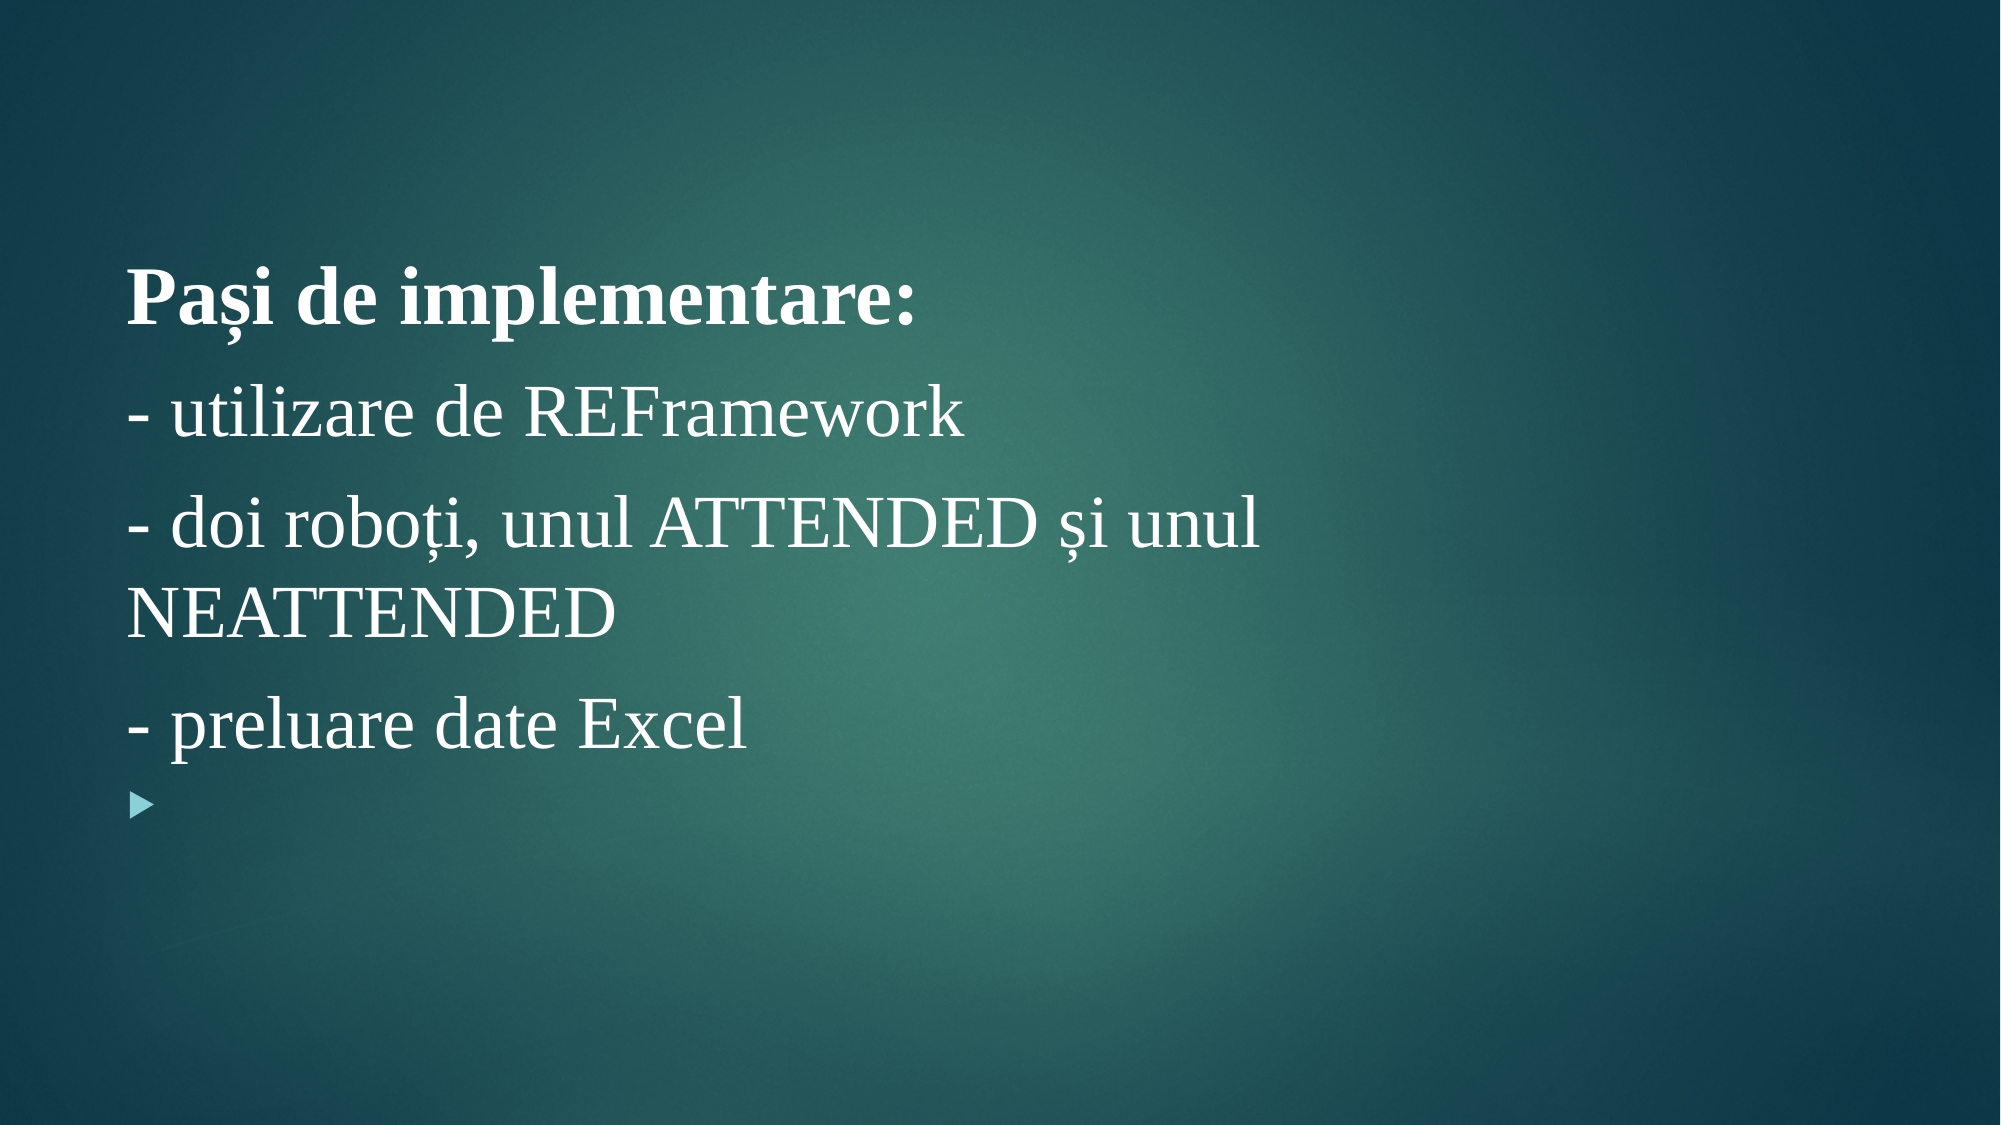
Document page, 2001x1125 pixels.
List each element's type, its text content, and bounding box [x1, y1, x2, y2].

list Pași de implementare: - utilizare de REFramework - doi roboți, unul ATTENDED și unul NEATTENDED - preluare date Excel [111, 112, 1649, 1026]
